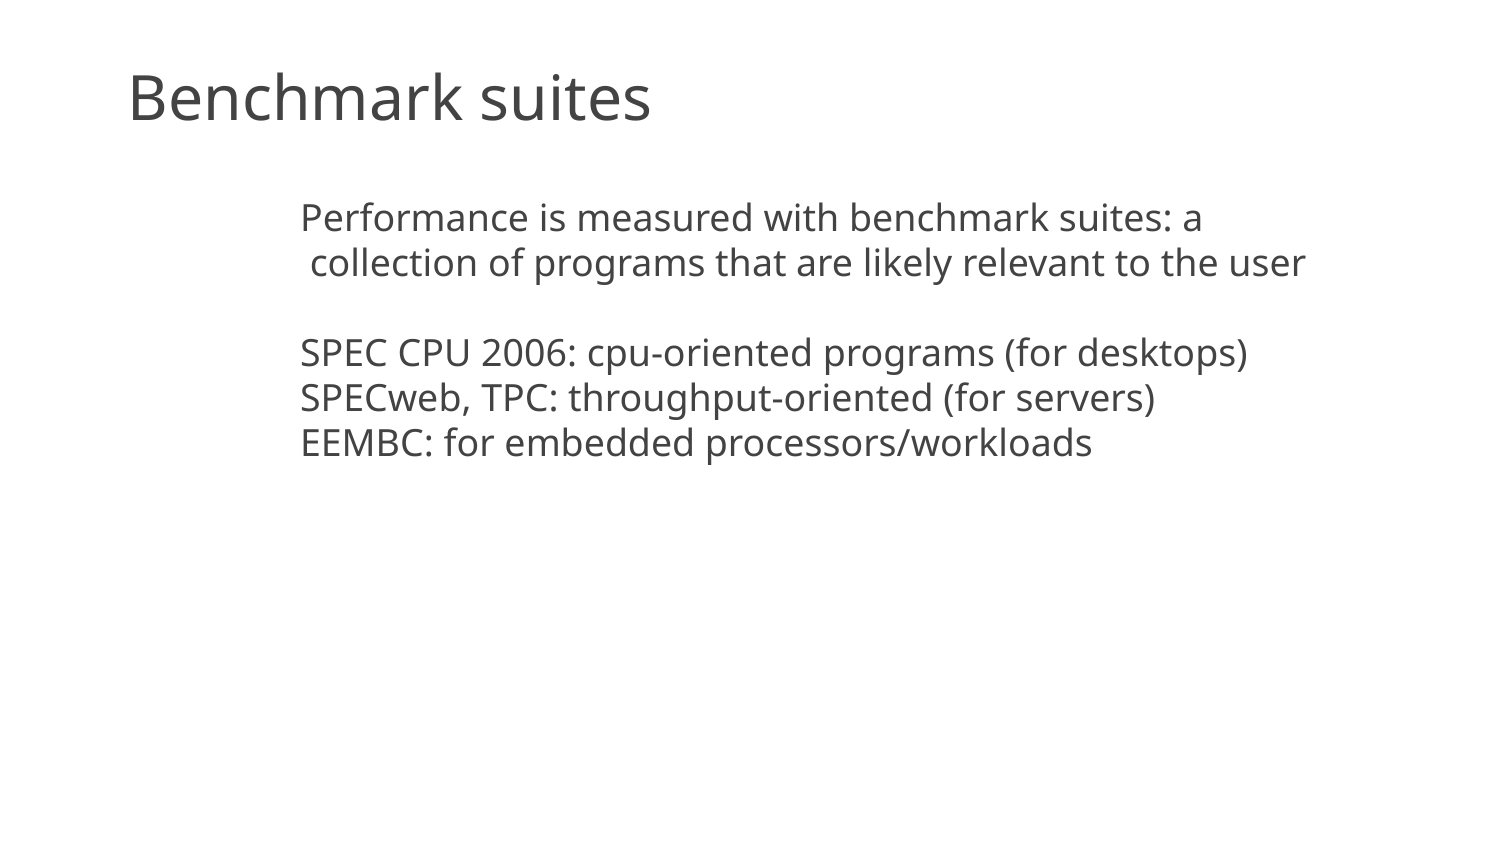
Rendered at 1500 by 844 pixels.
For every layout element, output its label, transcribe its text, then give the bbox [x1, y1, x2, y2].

text_box Performance is measured with benchmark suites: a collection of programs that are likely relevant to the user SPEC CPU 2006: cpu-oriented programs (for desktops) SPECweb, TPC: throughput-oriented (for servers) EEMBC: for embedded processors/workloads [200, 179, 1341, 842]
text_box Benchmark suites [14, 43, 767, 157]
